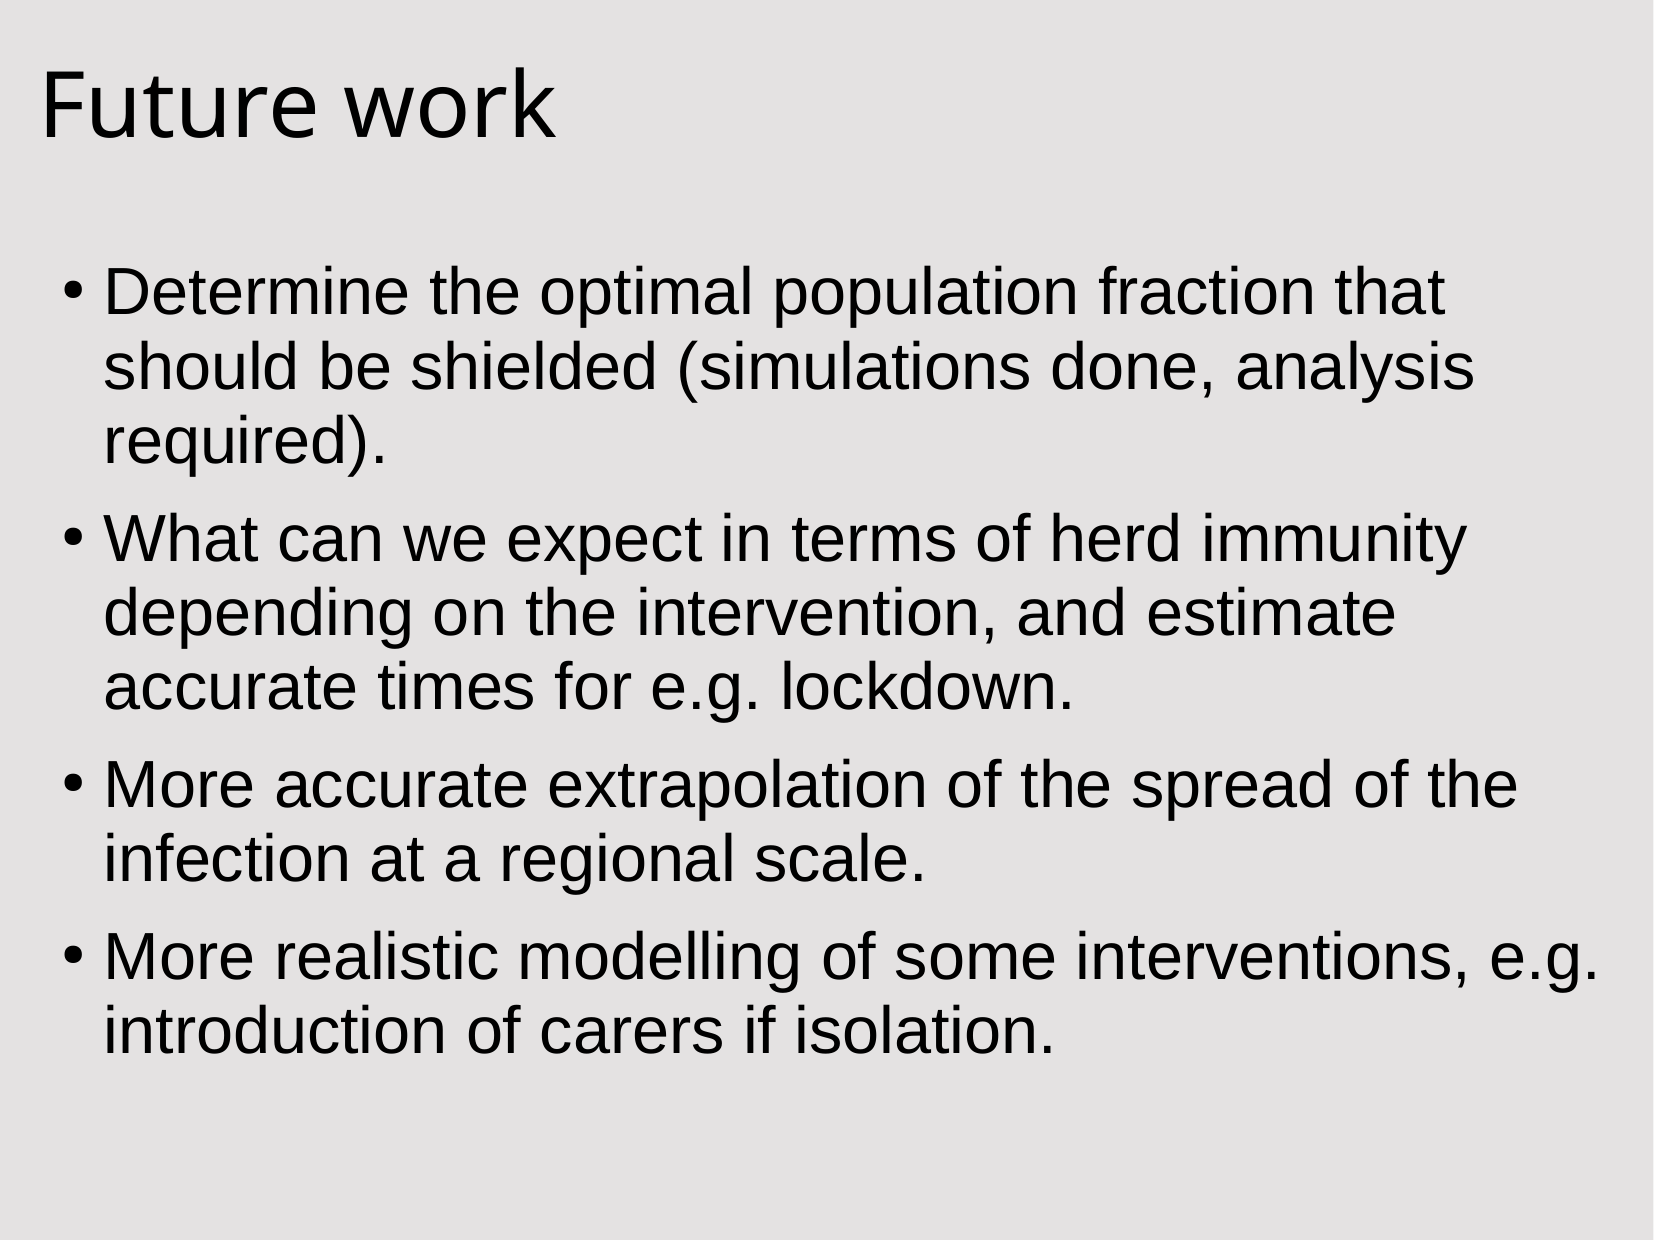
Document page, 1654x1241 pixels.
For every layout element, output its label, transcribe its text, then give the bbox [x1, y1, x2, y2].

text_box Future work [23, 31, 638, 166]
list Determine the optimal population fraction that should be shielded (simulations done, analysis required). What can we expect in terms of herd immunity depending on the intervention, and estimate accurate times for e.g. lockdown. More accurate extrapolation of the spread of the infection at a regional scale. More realistic modelling of some interventions, e.g. introduction of carers if isolation. [47, 171, 1619, 1075]
